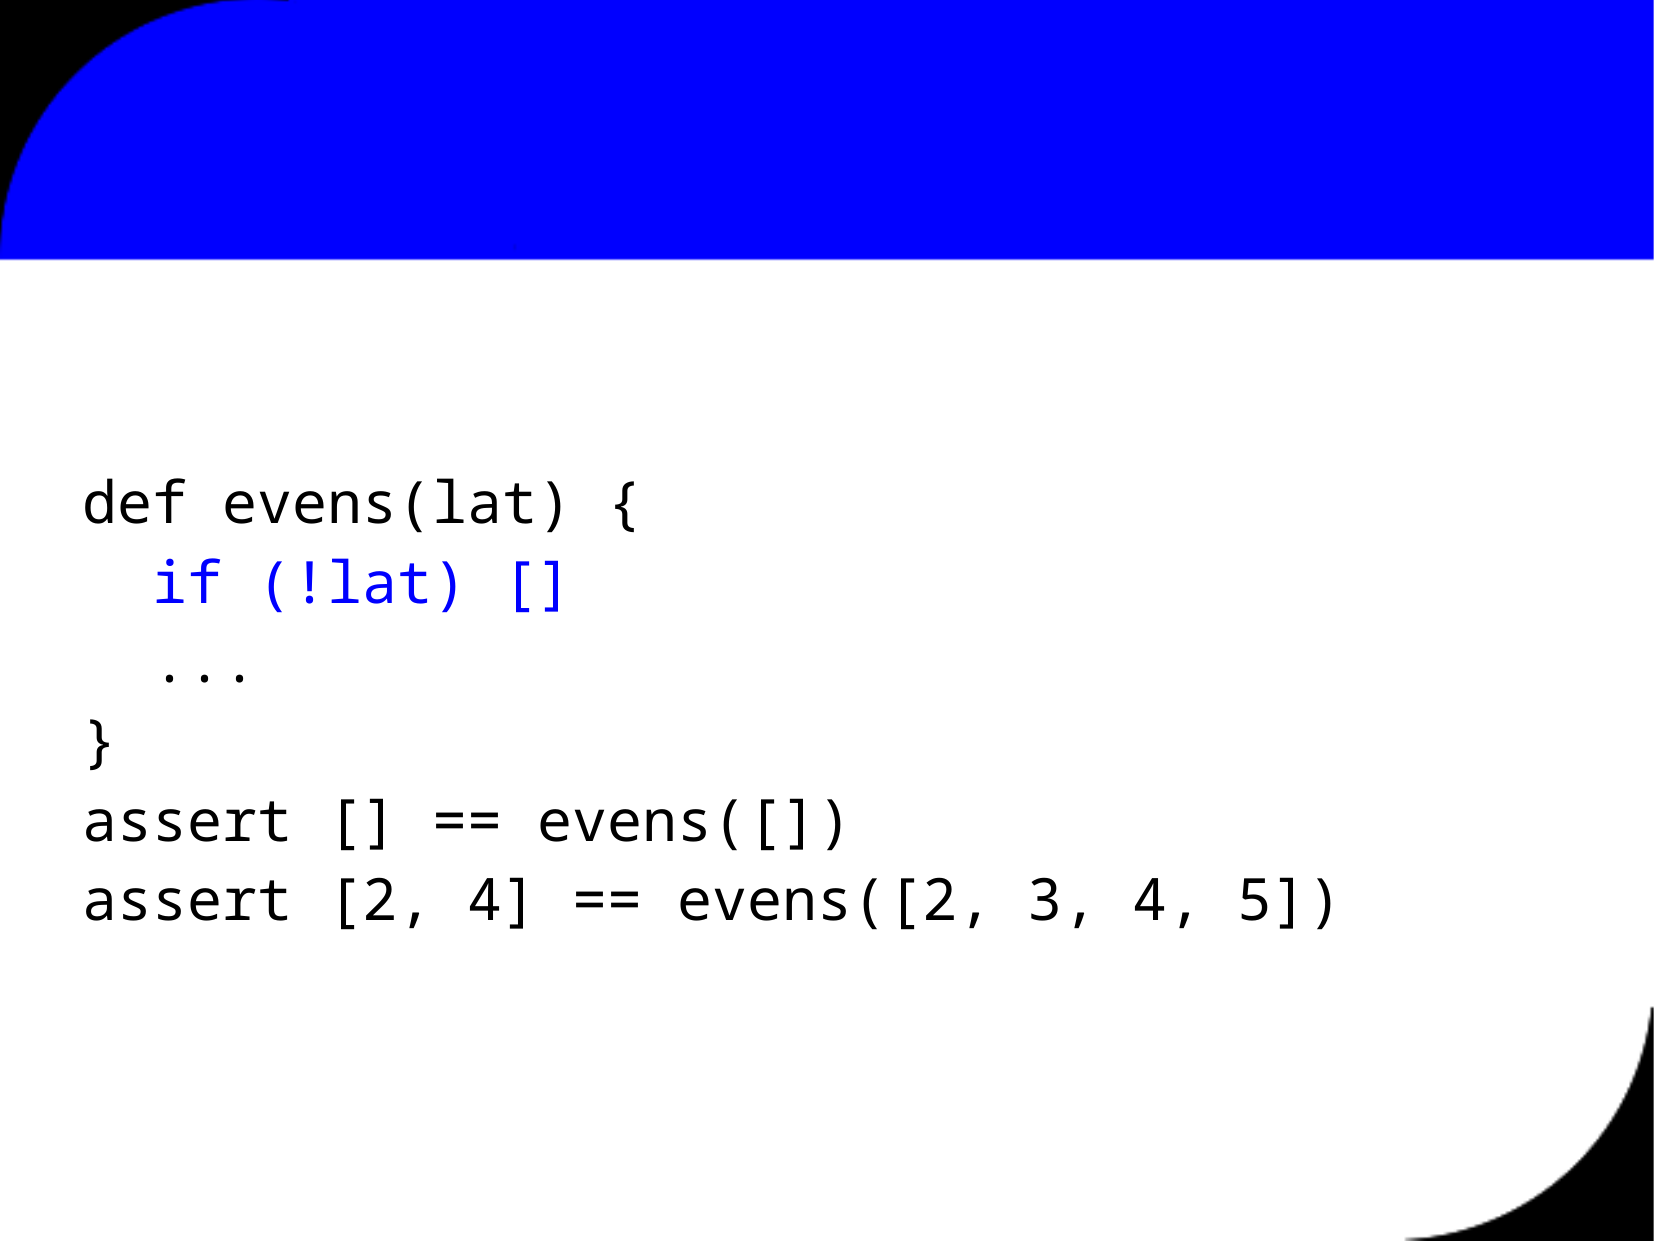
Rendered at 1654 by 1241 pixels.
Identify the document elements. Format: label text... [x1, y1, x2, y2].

picture [0, 0, 1654, 1241]
subtitle def evens(lat) { if (!lat) [] ... } assert [] == evens([]) assert [2, 4] == evens([2, 3, 4, 5]) [82, 297, 1571, 1102]
